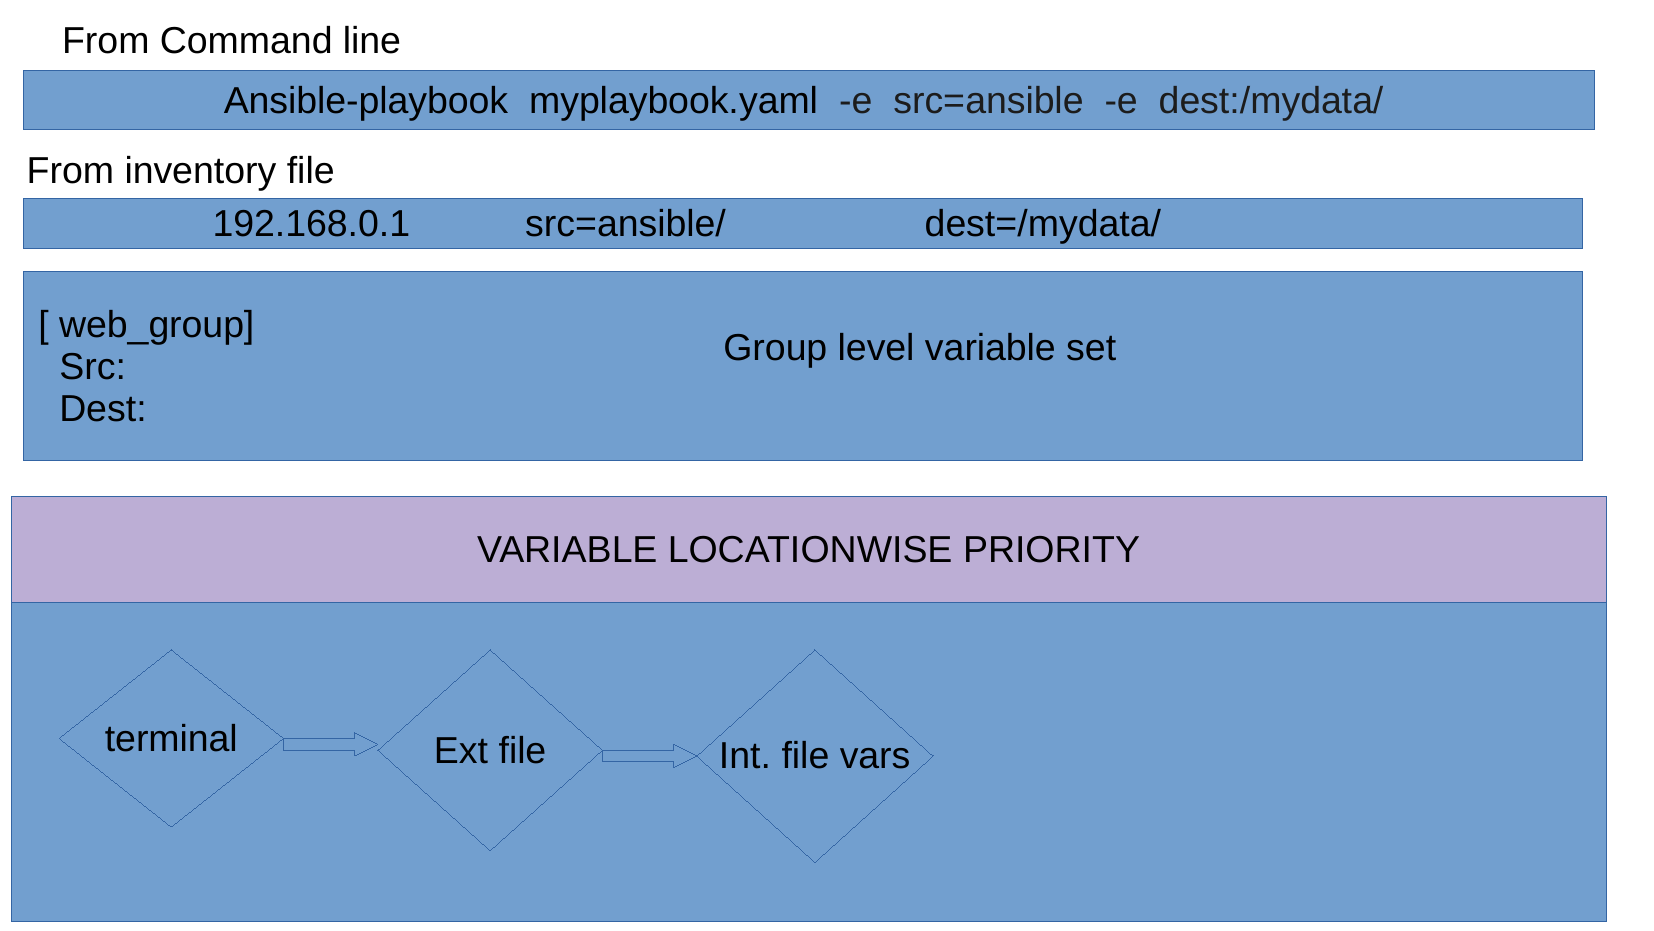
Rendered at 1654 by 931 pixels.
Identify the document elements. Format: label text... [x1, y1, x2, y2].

text_box 192.168.0.1 src=ansible/ dest=/mydata/ [23, 198, 1583, 249]
text_box Ansible-playbook myplaybook.yaml -e src=ansible -e dest:/mydata/ [23, 70, 1595, 130]
text_box Int. file vars [697, 649, 934, 863]
text_box [11, 603, 1607, 922]
text_box Group level variable set [708, 318, 1371, 376]
text_box [ web_group] Src: Dest: [23, 271, 1583, 461]
text_box From Command line [47, 11, 1465, 69]
text_box VARIABLE LOCATIONWISE PRIORITY [11, 496, 1607, 603]
text_box terminal [59, 649, 284, 827]
text_box Ext file [377, 649, 603, 851]
text_box From inventory file [11, 141, 792, 199]
